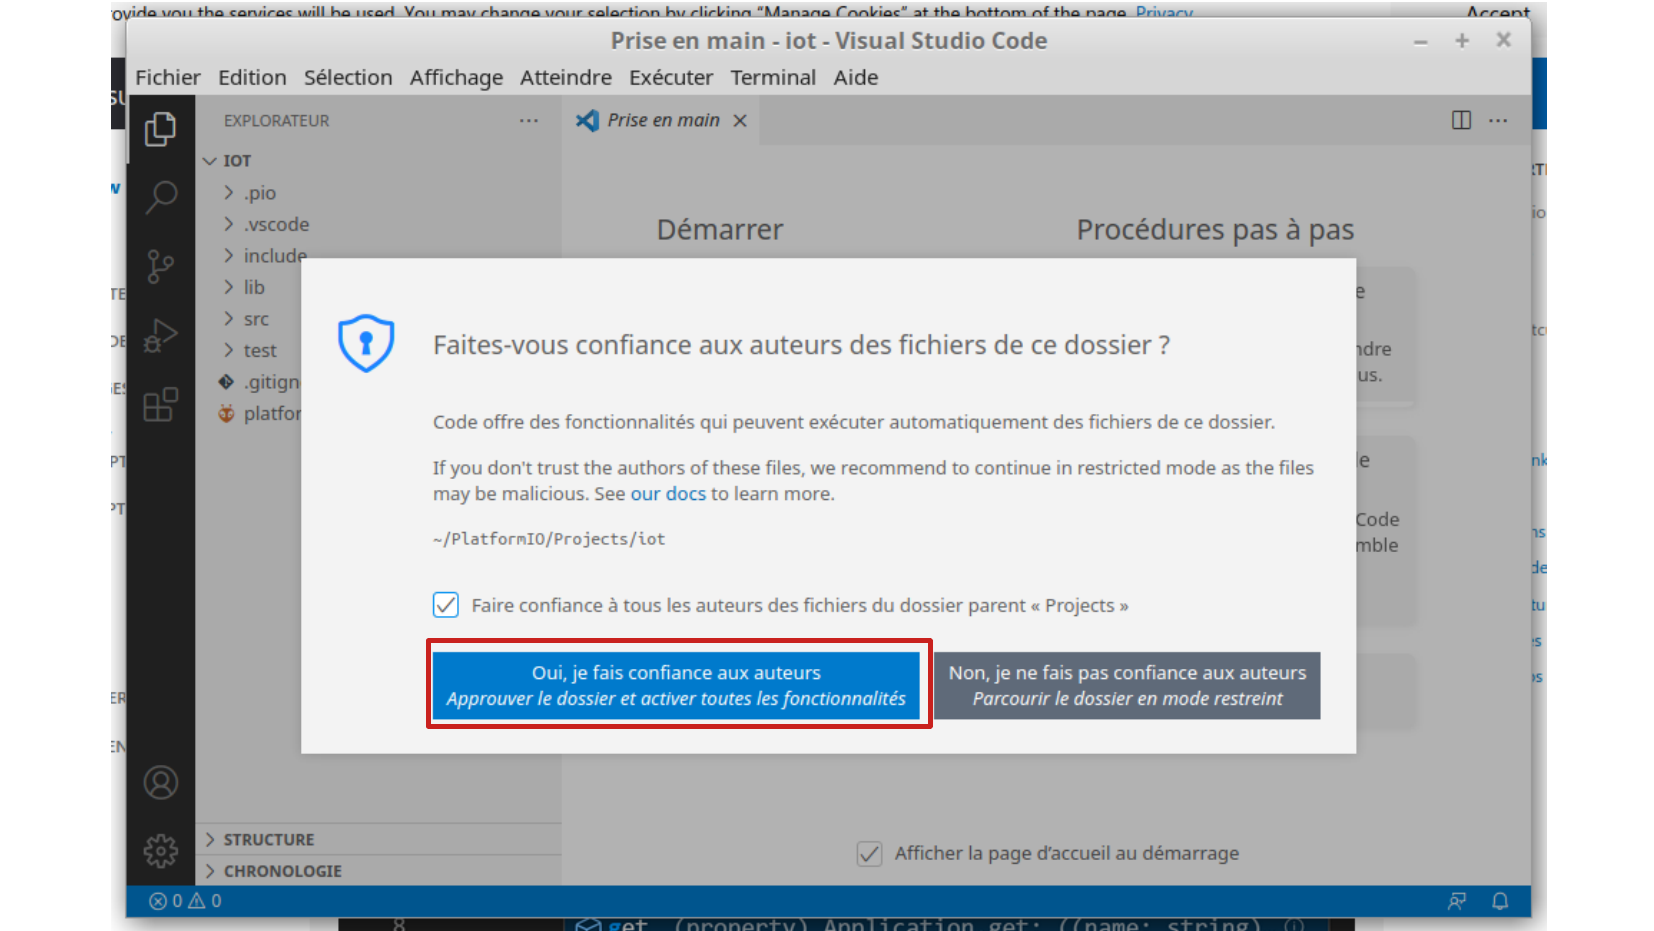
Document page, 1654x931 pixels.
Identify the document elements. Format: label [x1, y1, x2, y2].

picture [111, 2, 1547, 931]
